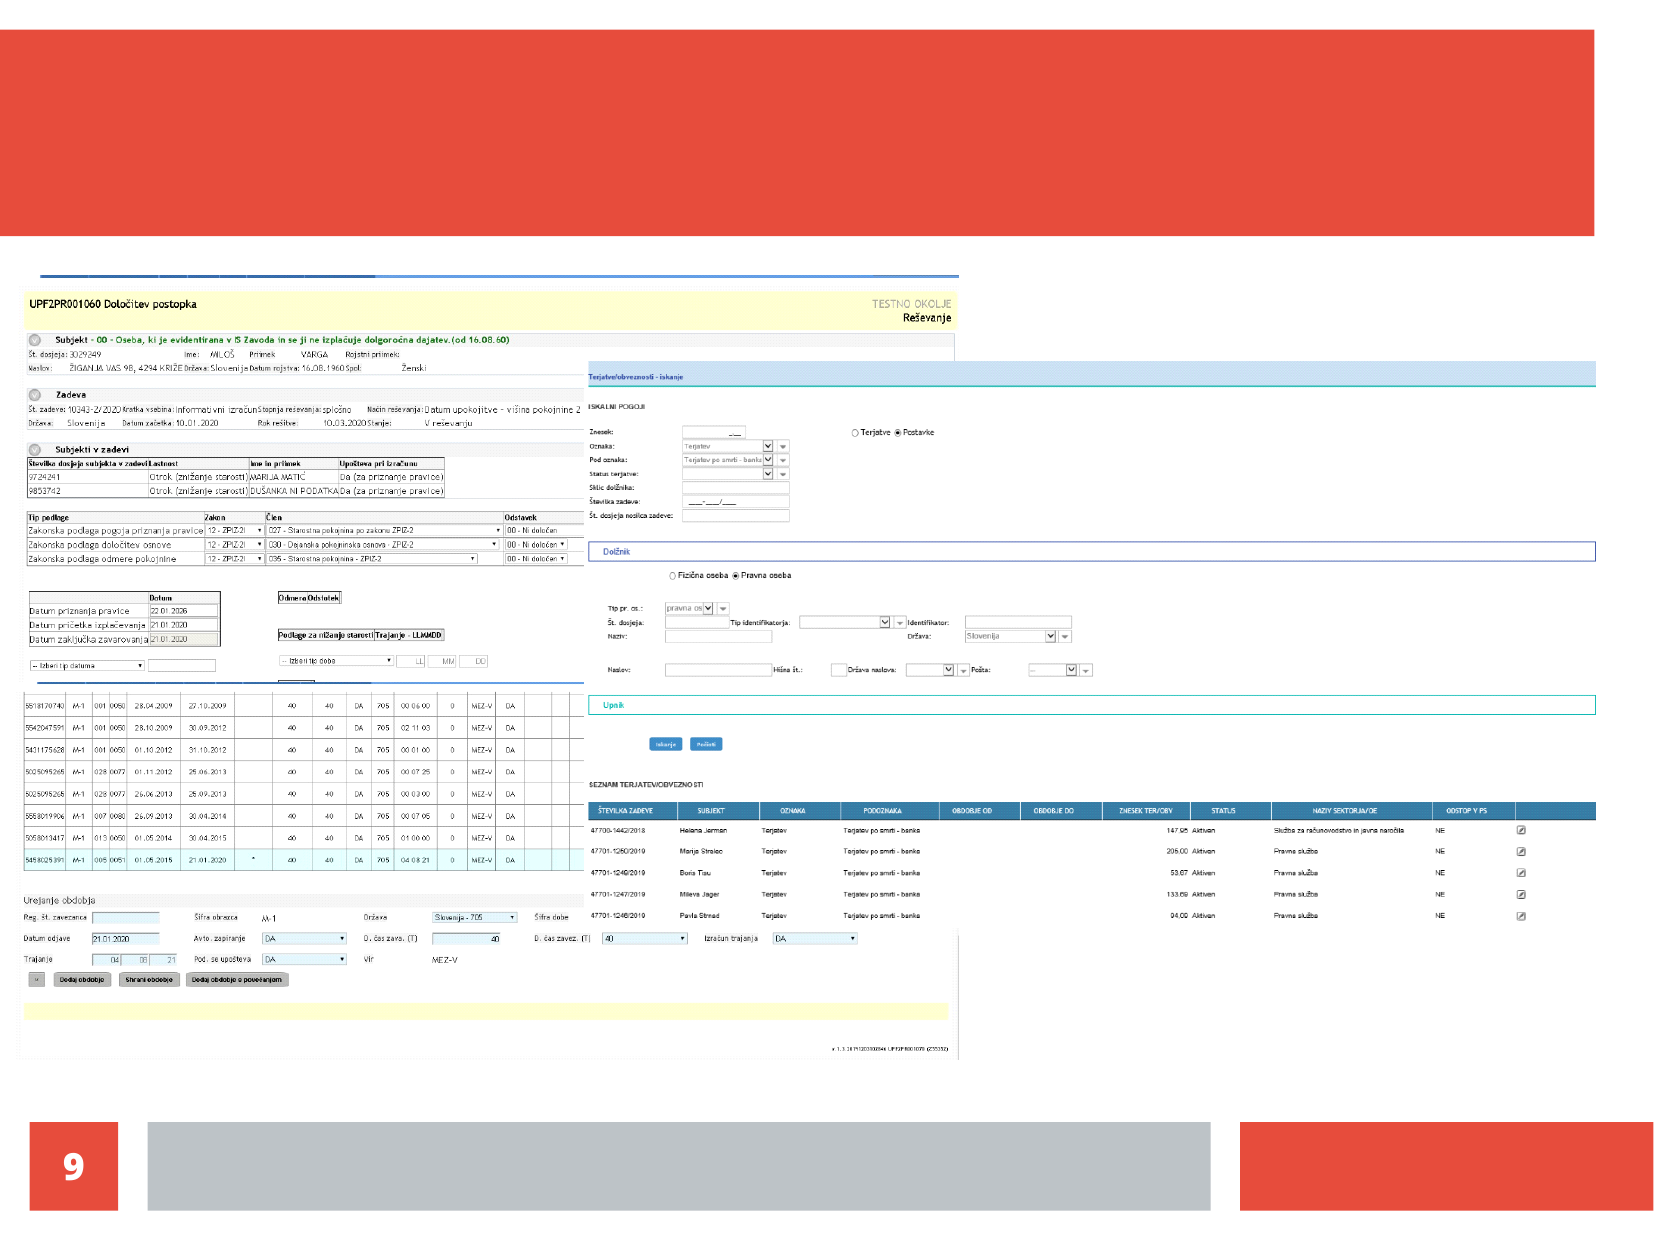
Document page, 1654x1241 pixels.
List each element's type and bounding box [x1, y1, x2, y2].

picture [14, 275, 1606, 1060]
